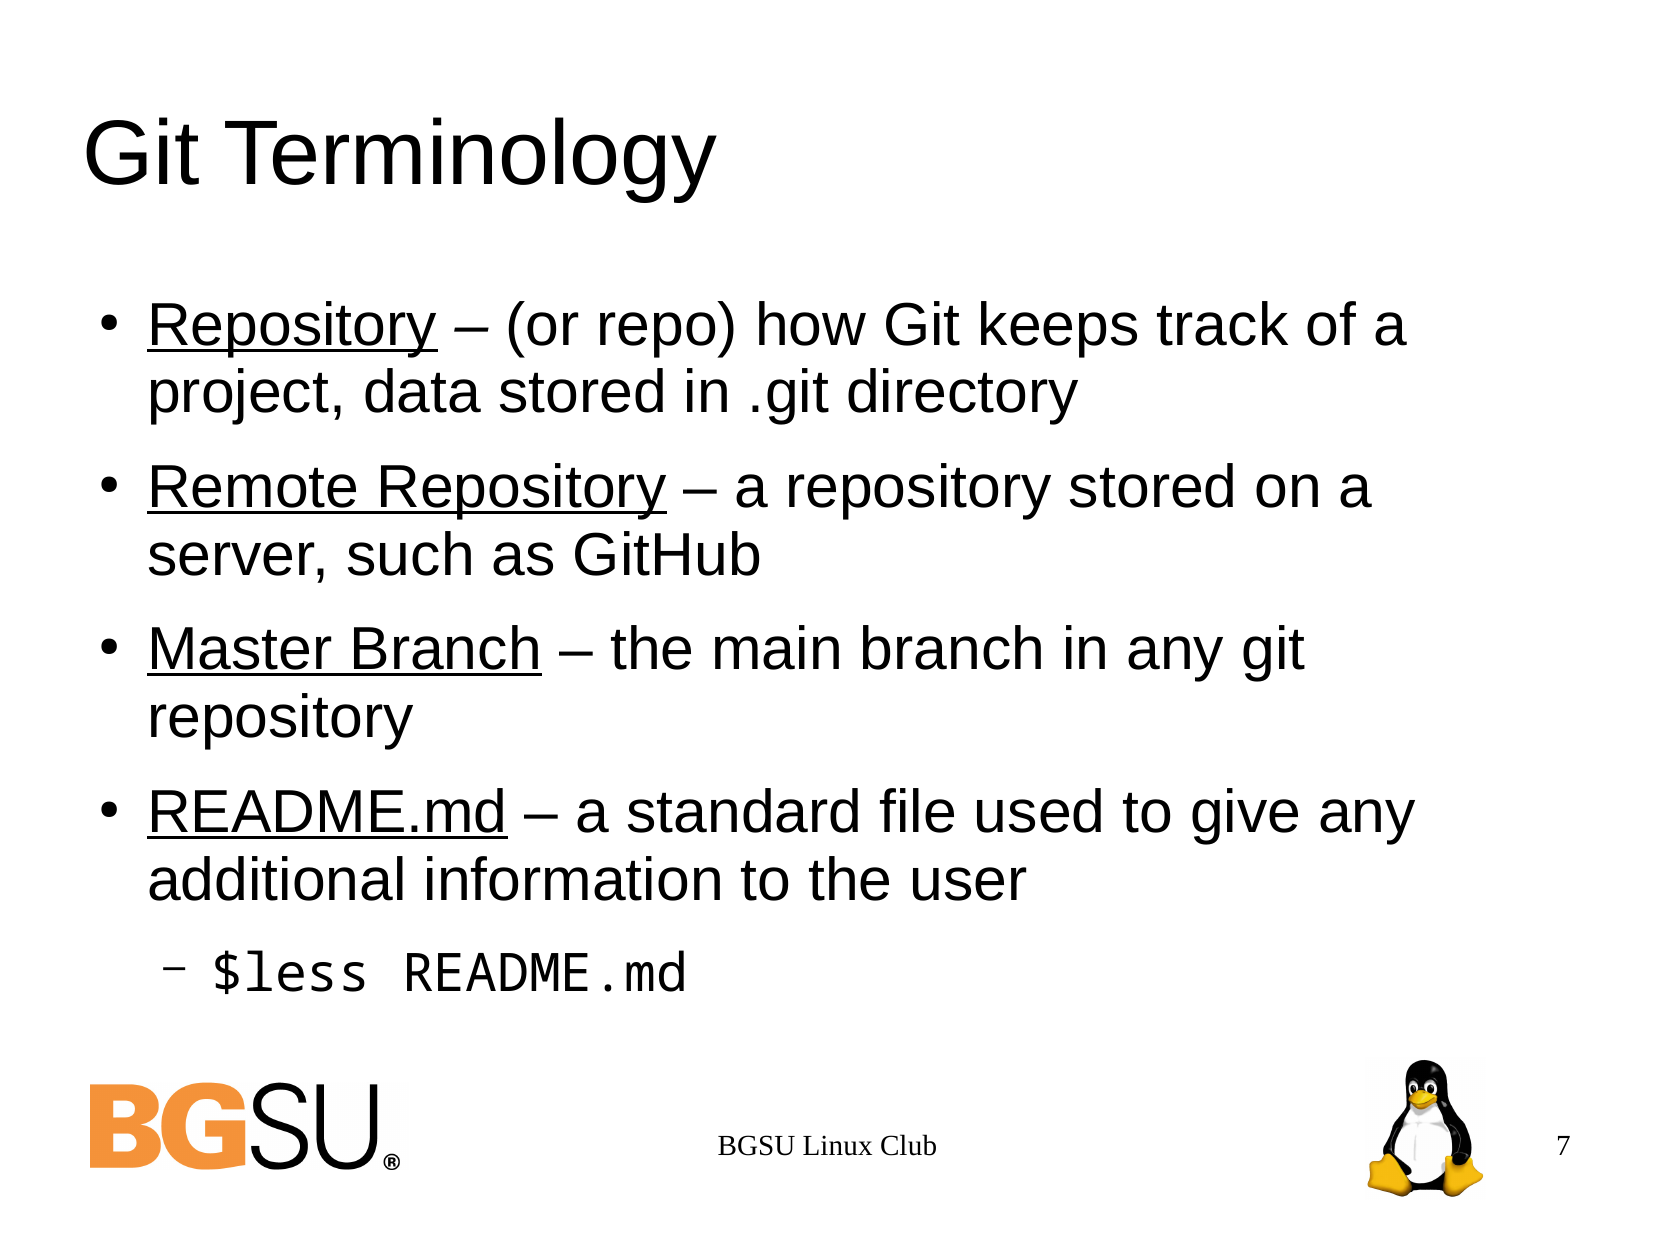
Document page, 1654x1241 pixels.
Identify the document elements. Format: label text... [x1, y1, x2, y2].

picture [90, 1082, 409, 1171]
list Repository – (or repo) how Git keeps track of a project, data stored in .git directory Remote Repository – a repository stored on a server, such as GitHub Master Branch – the main branch in any git repository README.md – a standard file used to give any additional information to the user $less README.md [82, 290, 1571, 1010]
picture [1365, 1057, 1486, 1201]
title Git Terminology [82, 49, 1571, 257]
